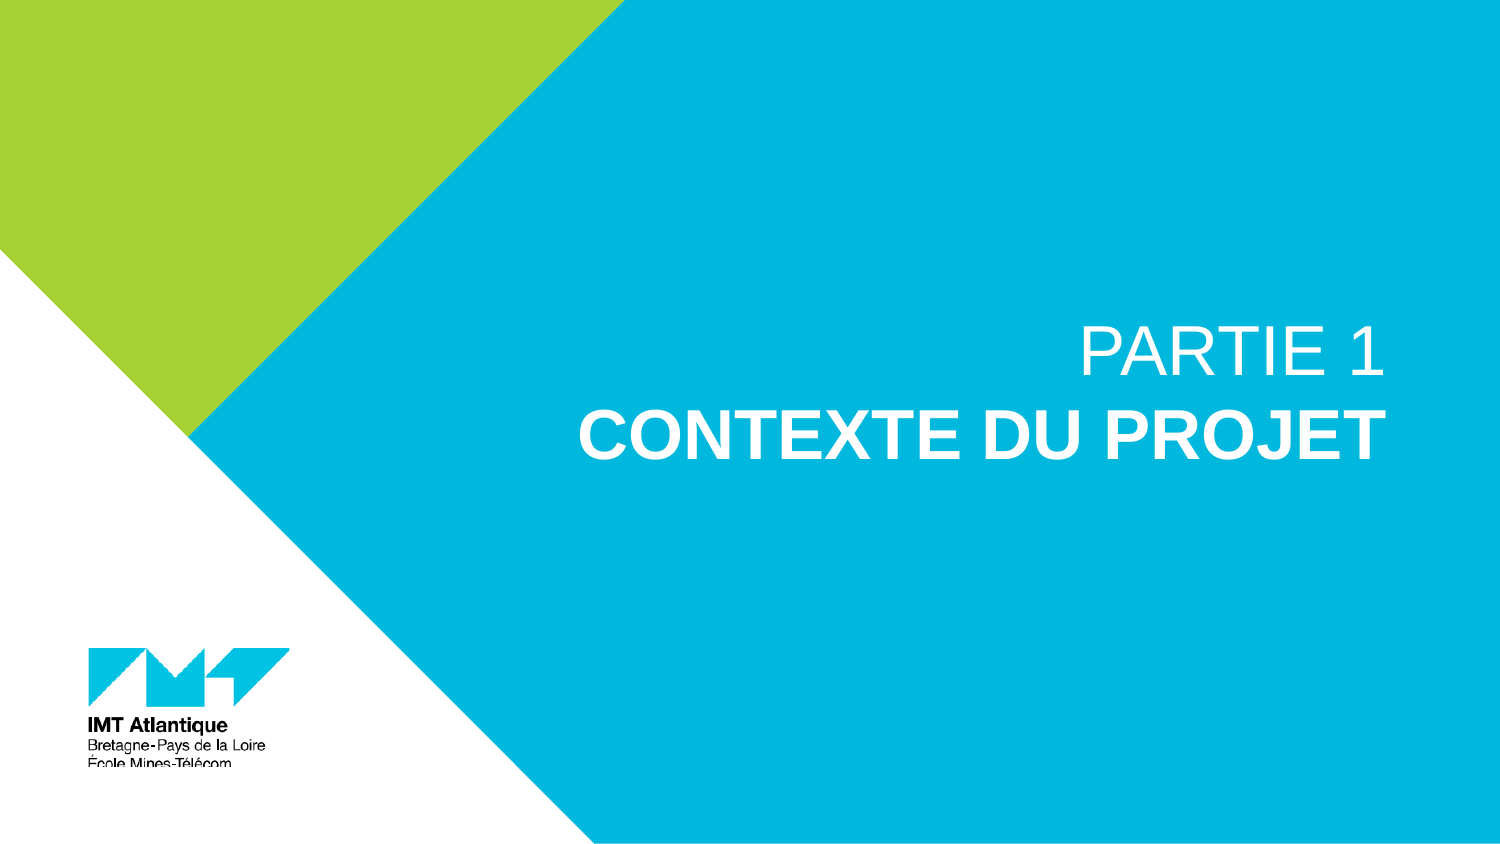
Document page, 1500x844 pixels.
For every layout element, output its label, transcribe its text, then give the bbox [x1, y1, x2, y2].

list Partie 1 Contexte du projet [225, 112, 1387, 666]
